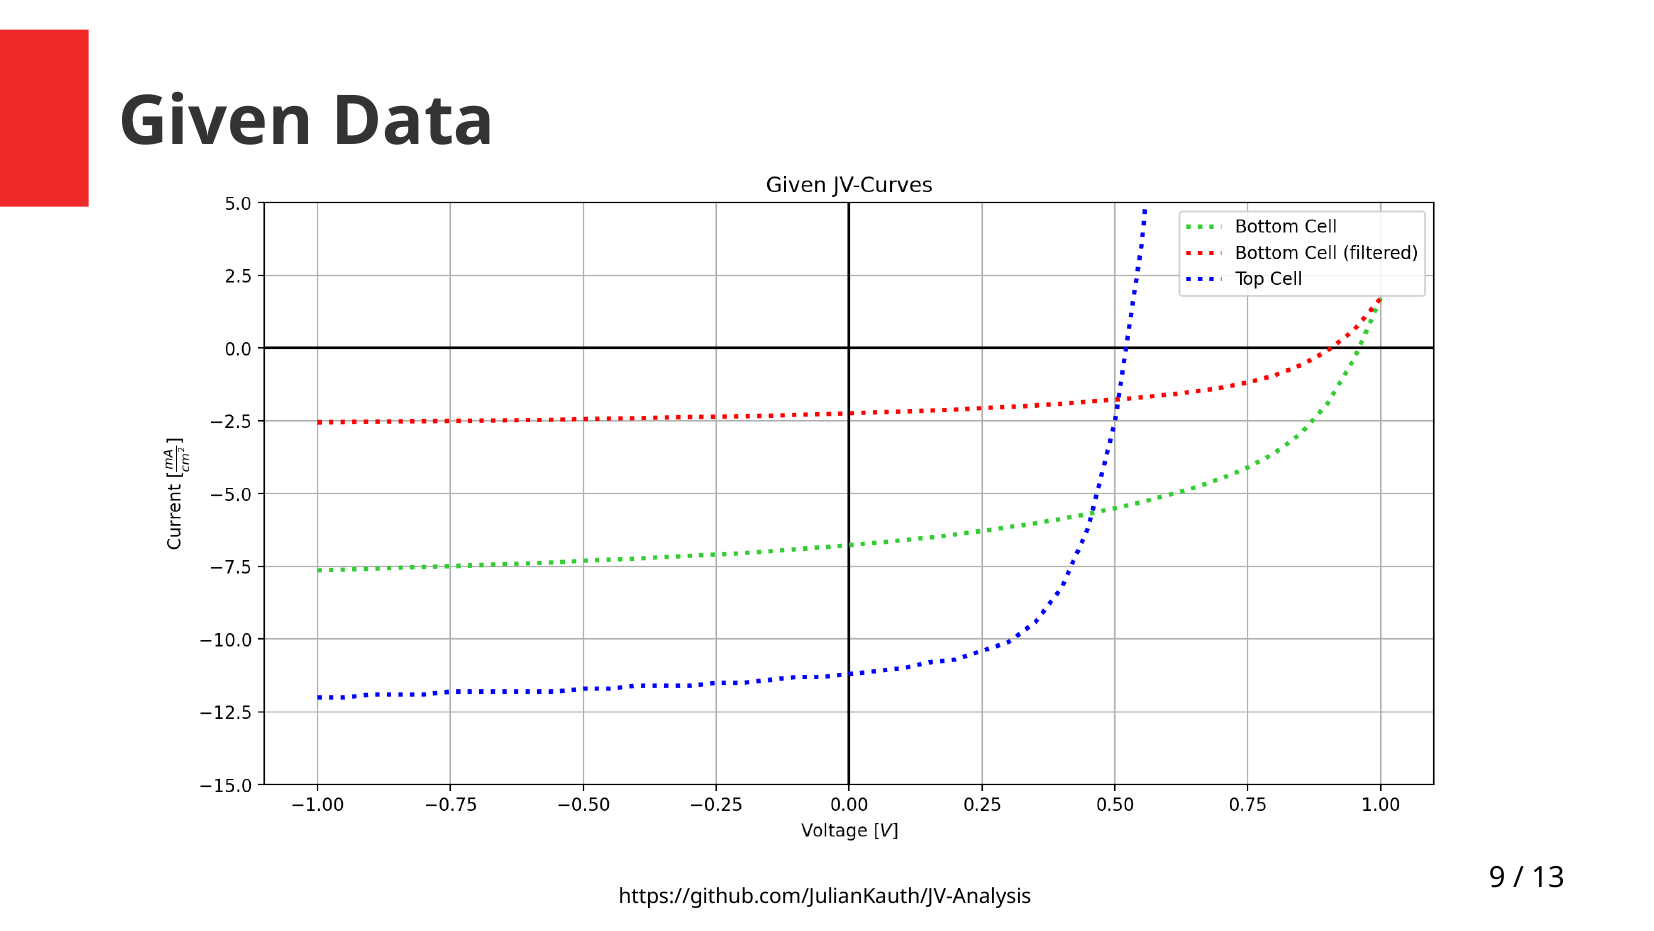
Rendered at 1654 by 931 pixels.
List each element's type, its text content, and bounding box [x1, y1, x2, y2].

picture [150, 163, 1446, 854]
title Given Data [118, 29, 1595, 207]
